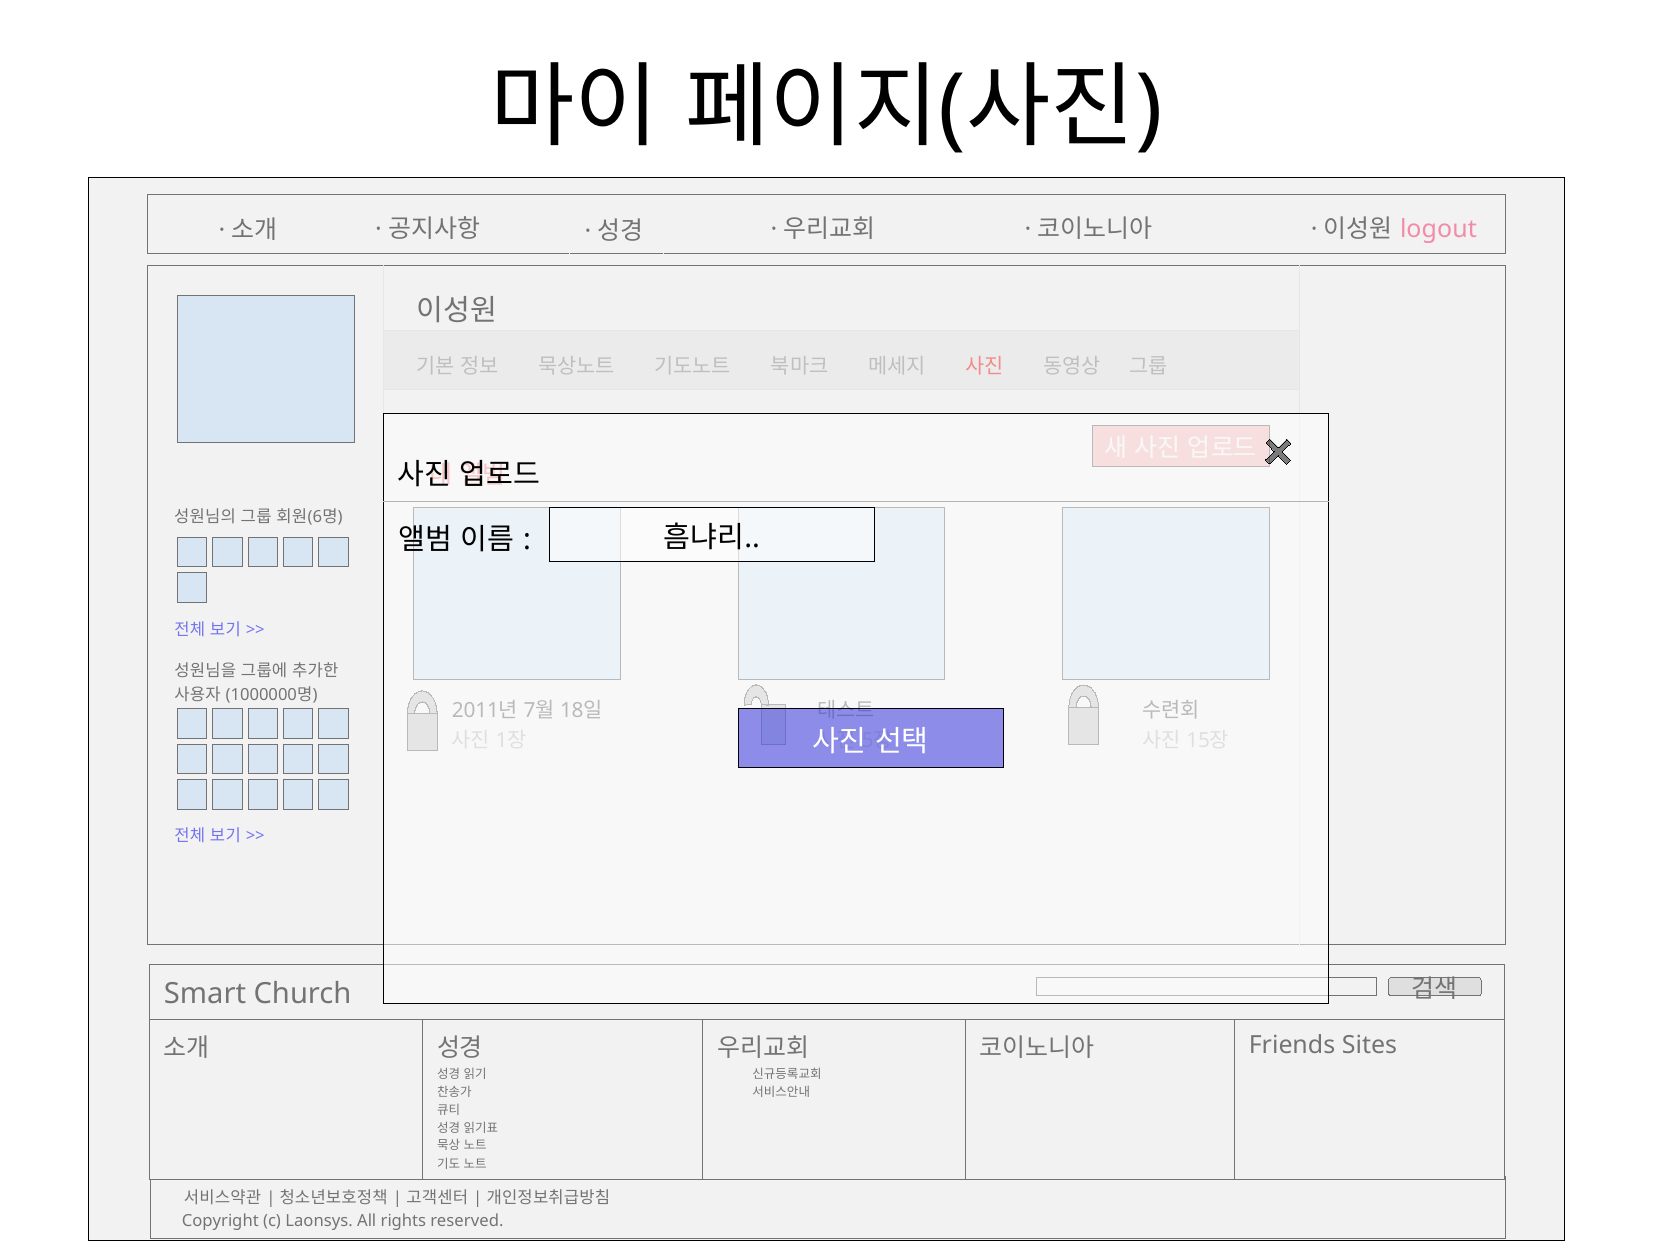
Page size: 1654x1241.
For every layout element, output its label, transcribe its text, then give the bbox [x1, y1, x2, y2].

text_box 앨범 이름 : [383, 502, 569, 563]
text_box 사진 업로드 [382, 442, 568, 494]
text_box 흠냐리.. [549, 507, 875, 562]
title 마이 페이지(사진) [82, 42, 1571, 155]
text_box 사진 선택 [738, 708, 1004, 768]
text_box [88, 177, 1565, 1241]
